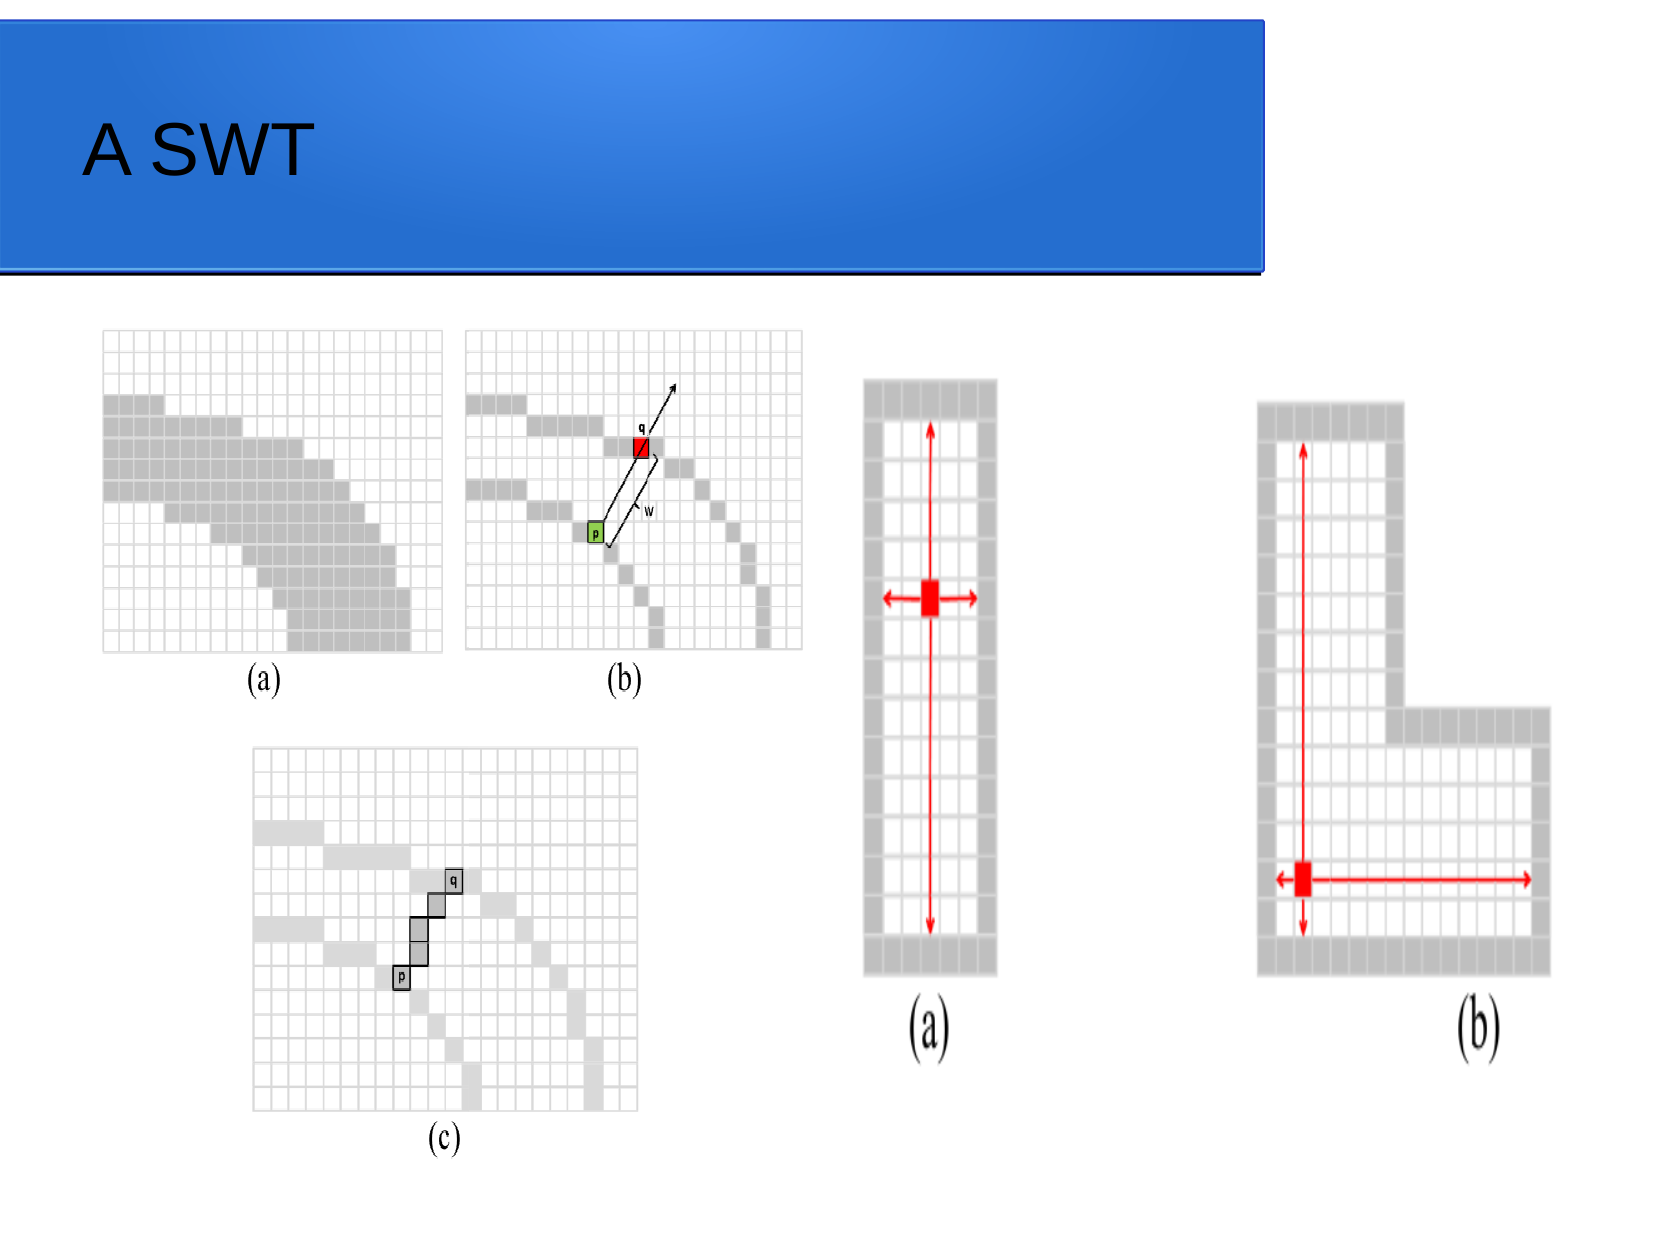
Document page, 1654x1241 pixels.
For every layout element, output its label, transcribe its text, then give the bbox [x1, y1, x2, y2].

picture [82, 318, 809, 1170]
picture [845, 330, 1572, 1111]
title A SWT [82, 47, 1235, 252]
